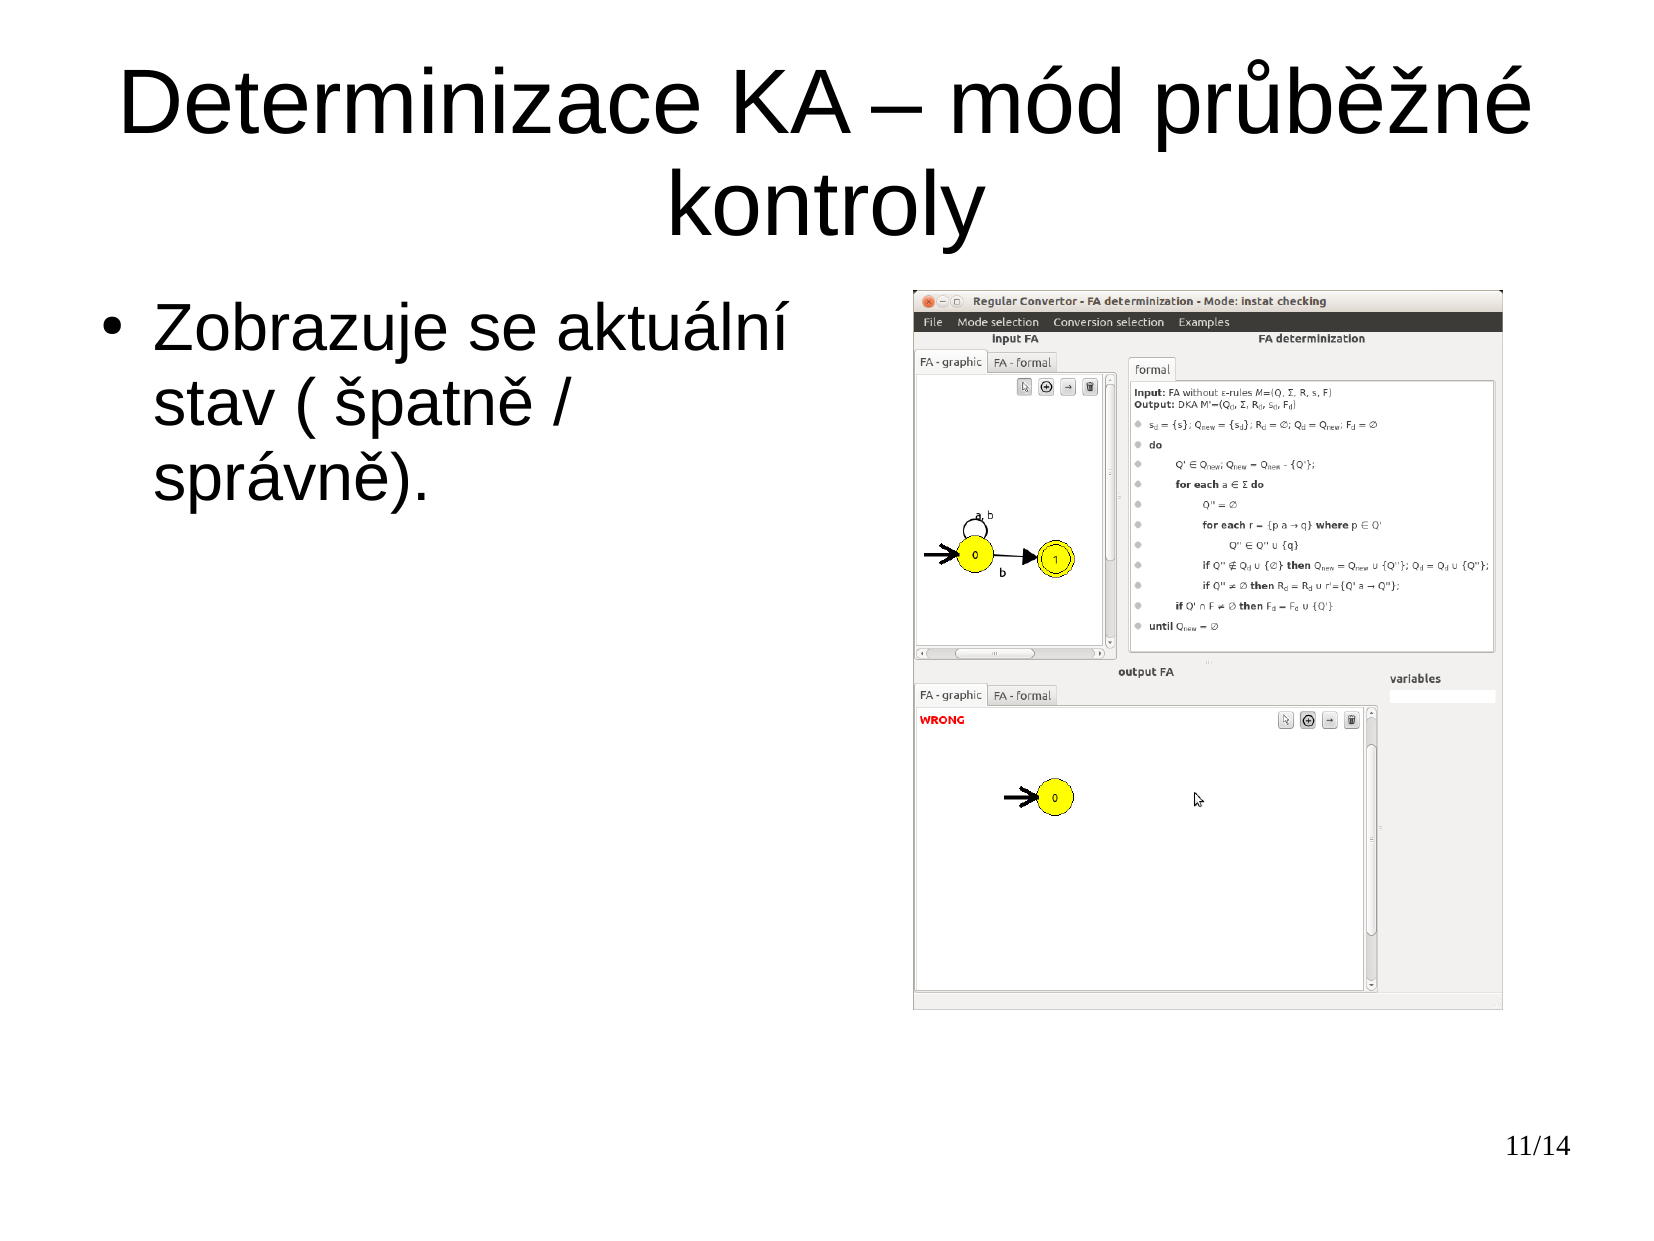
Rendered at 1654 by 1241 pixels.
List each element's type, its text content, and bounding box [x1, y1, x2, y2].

list Zobrazuje se aktuální stav ( špatně / správně). [82, 290, 809, 1010]
picture [913, 290, 1503, 1010]
title Determinizace KA – mód průběžné kontroly [82, 49, 1571, 257]
